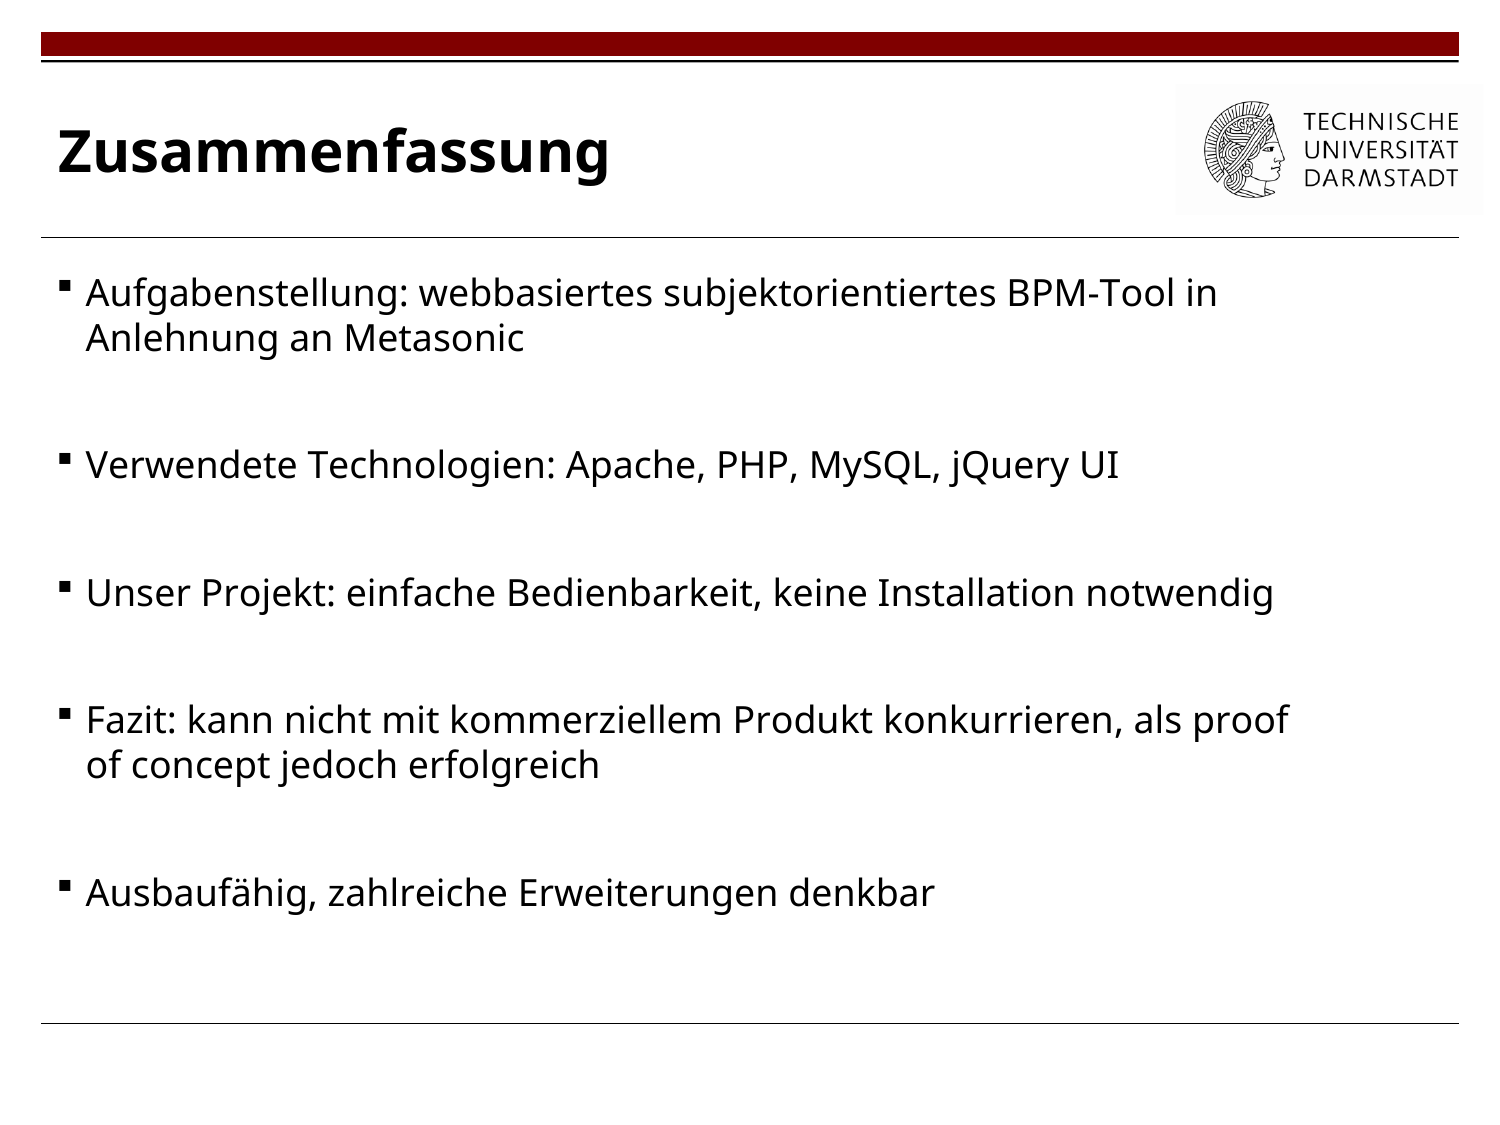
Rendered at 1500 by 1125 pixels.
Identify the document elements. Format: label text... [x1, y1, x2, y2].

picture [1187, 84, 1484, 215]
title Zusammenfassung [58, 80, 1187, 218]
list Aufgabenstellung: webbasiertes subjektorientiertes BPM-Tool in Anlehnung an Metasonic Verwendete Technologien: Apache, PHP, MySQL, jQuery UI Unser Projekt: einfache Bedienbarkeit, keine Installation notwendig Fazit: kann nicht mit kommerziellem Produkt konkurrieren, als proof of concept jedoch erfolgreich Ausbaufähig, zahlreiche Erweiterungen denkbar [41, 261, 1329, 1125]
